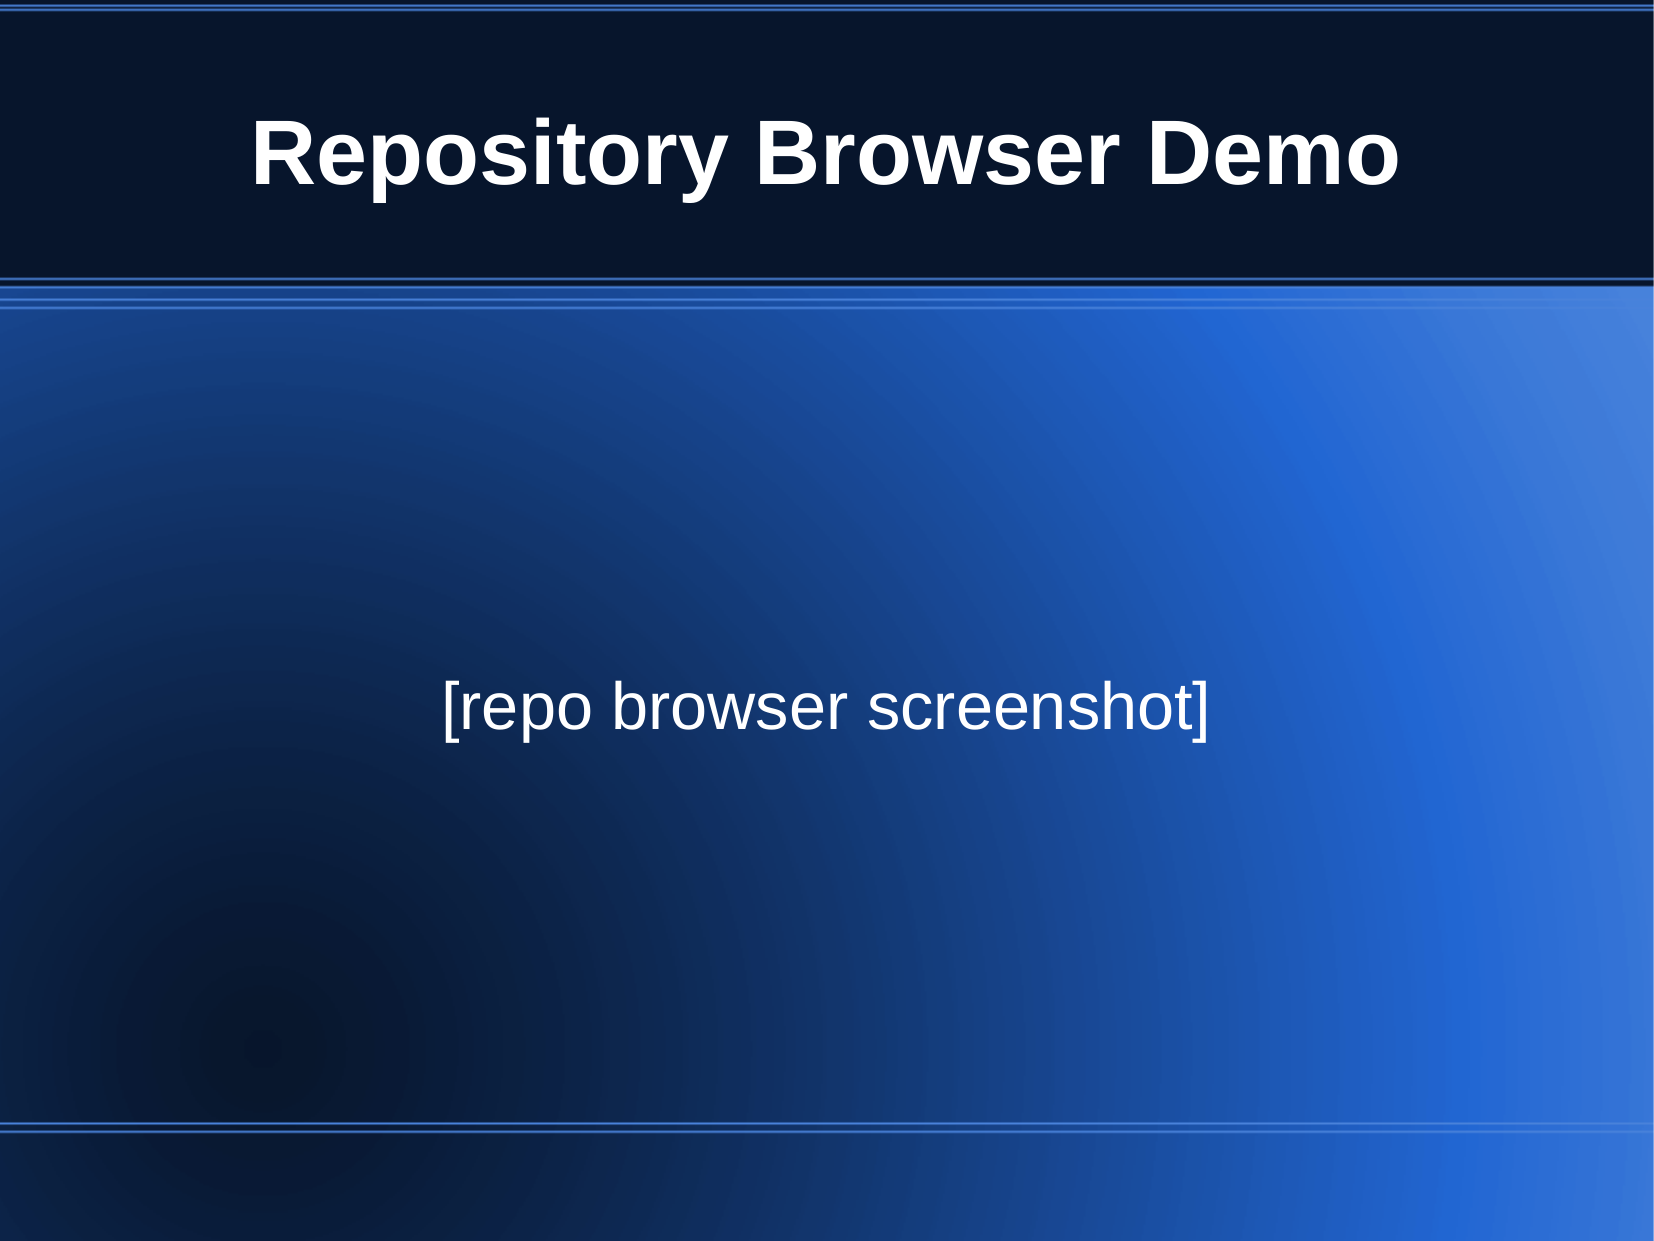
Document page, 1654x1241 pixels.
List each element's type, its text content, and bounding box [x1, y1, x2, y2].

picture [0, 0, 1654, 1241]
title Repository Browser Demo [82, 49, 1571, 257]
subtitle [repo browser screenshot] [82, 362, 1571, 1050]
